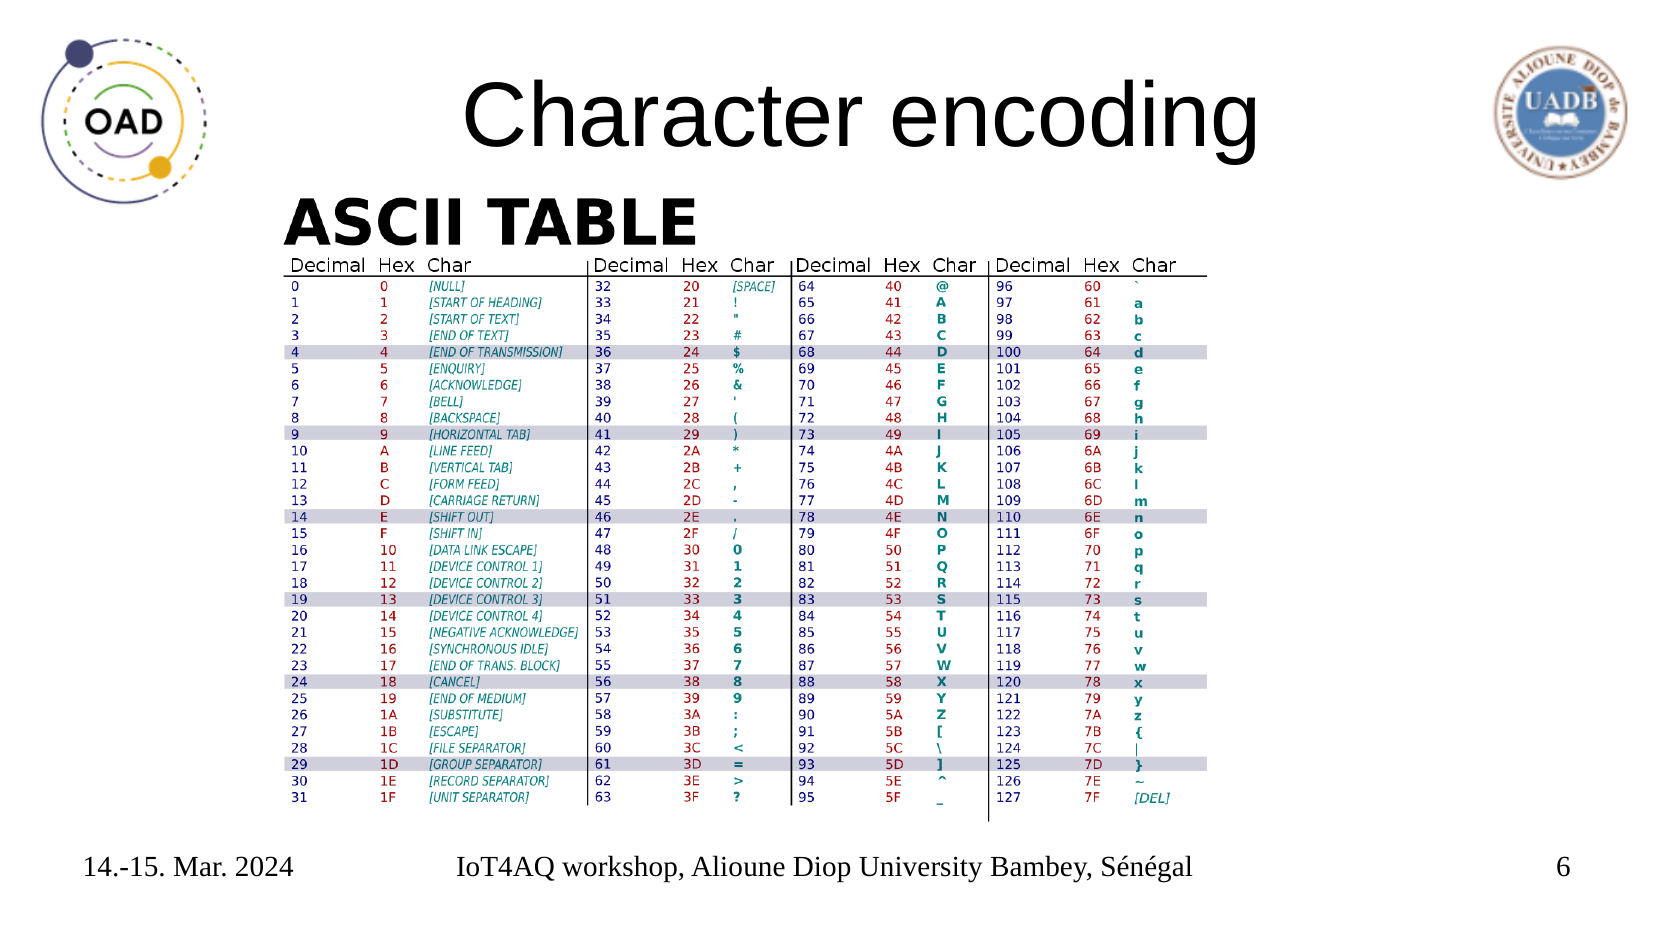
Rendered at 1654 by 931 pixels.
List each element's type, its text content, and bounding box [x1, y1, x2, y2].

picture [262, 185, 1225, 825]
picture [0, 24, 242, 225]
title Character encoding [278, 37, 1446, 193]
picture [1482, 37, 1641, 188]
